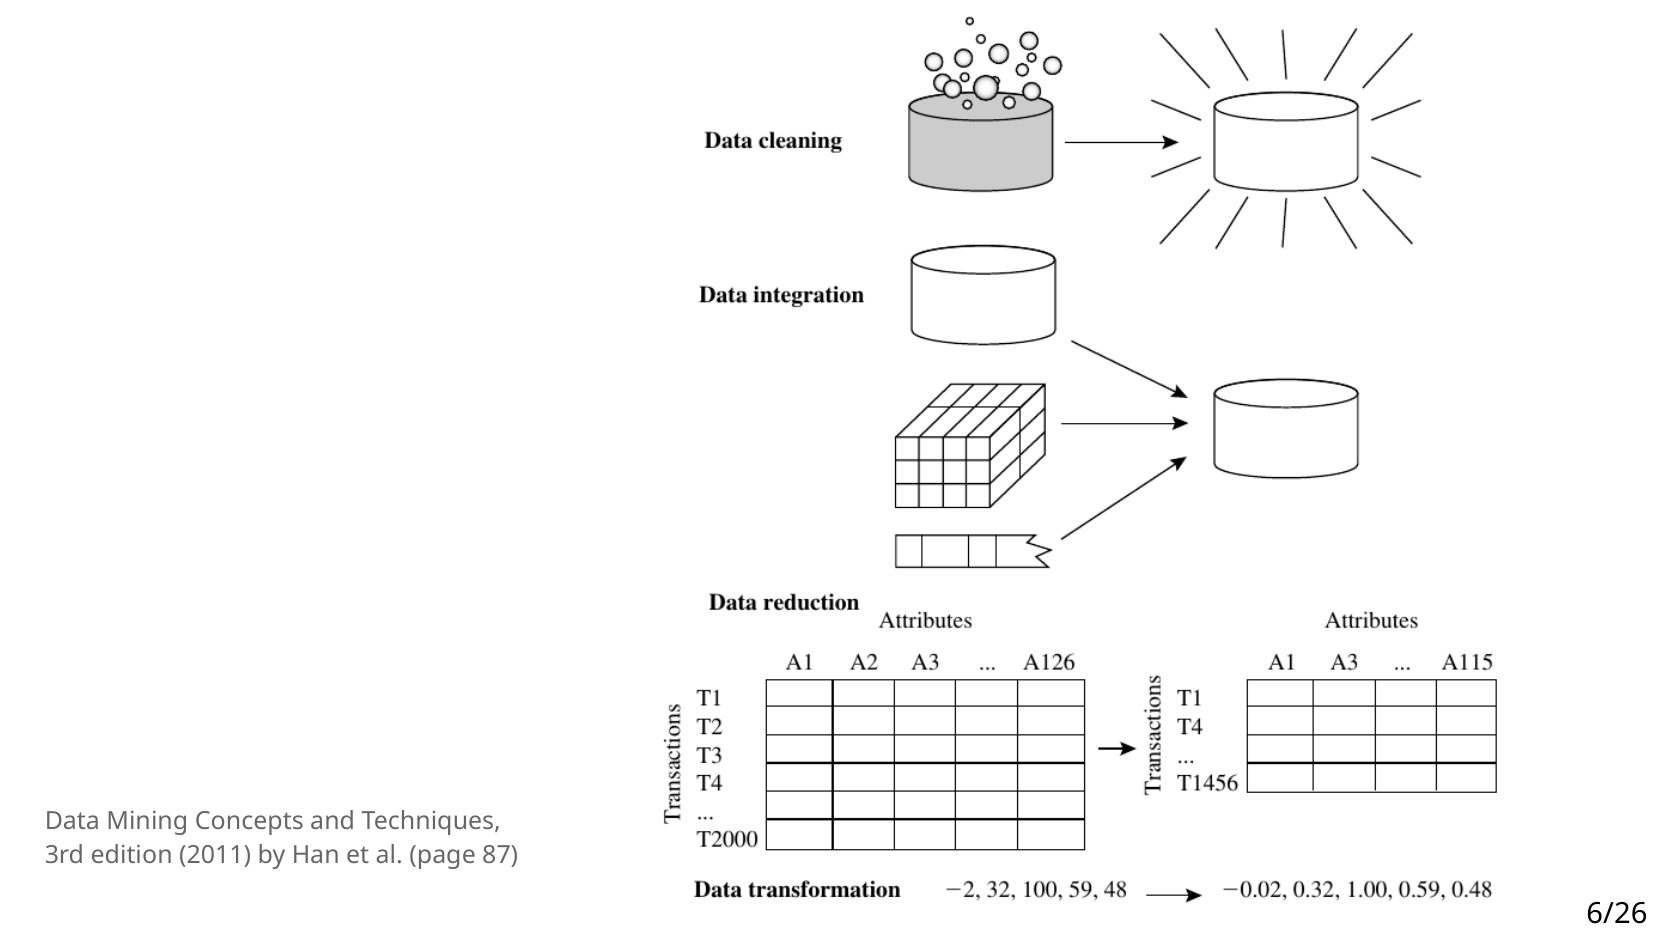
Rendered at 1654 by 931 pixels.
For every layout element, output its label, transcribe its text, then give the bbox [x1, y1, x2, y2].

picture [633, 5, 1534, 906]
text_box Data Mining Concepts and Techniques, 3rd edition (2011) by Han et al. (page 87) [30, 795, 556, 909]
